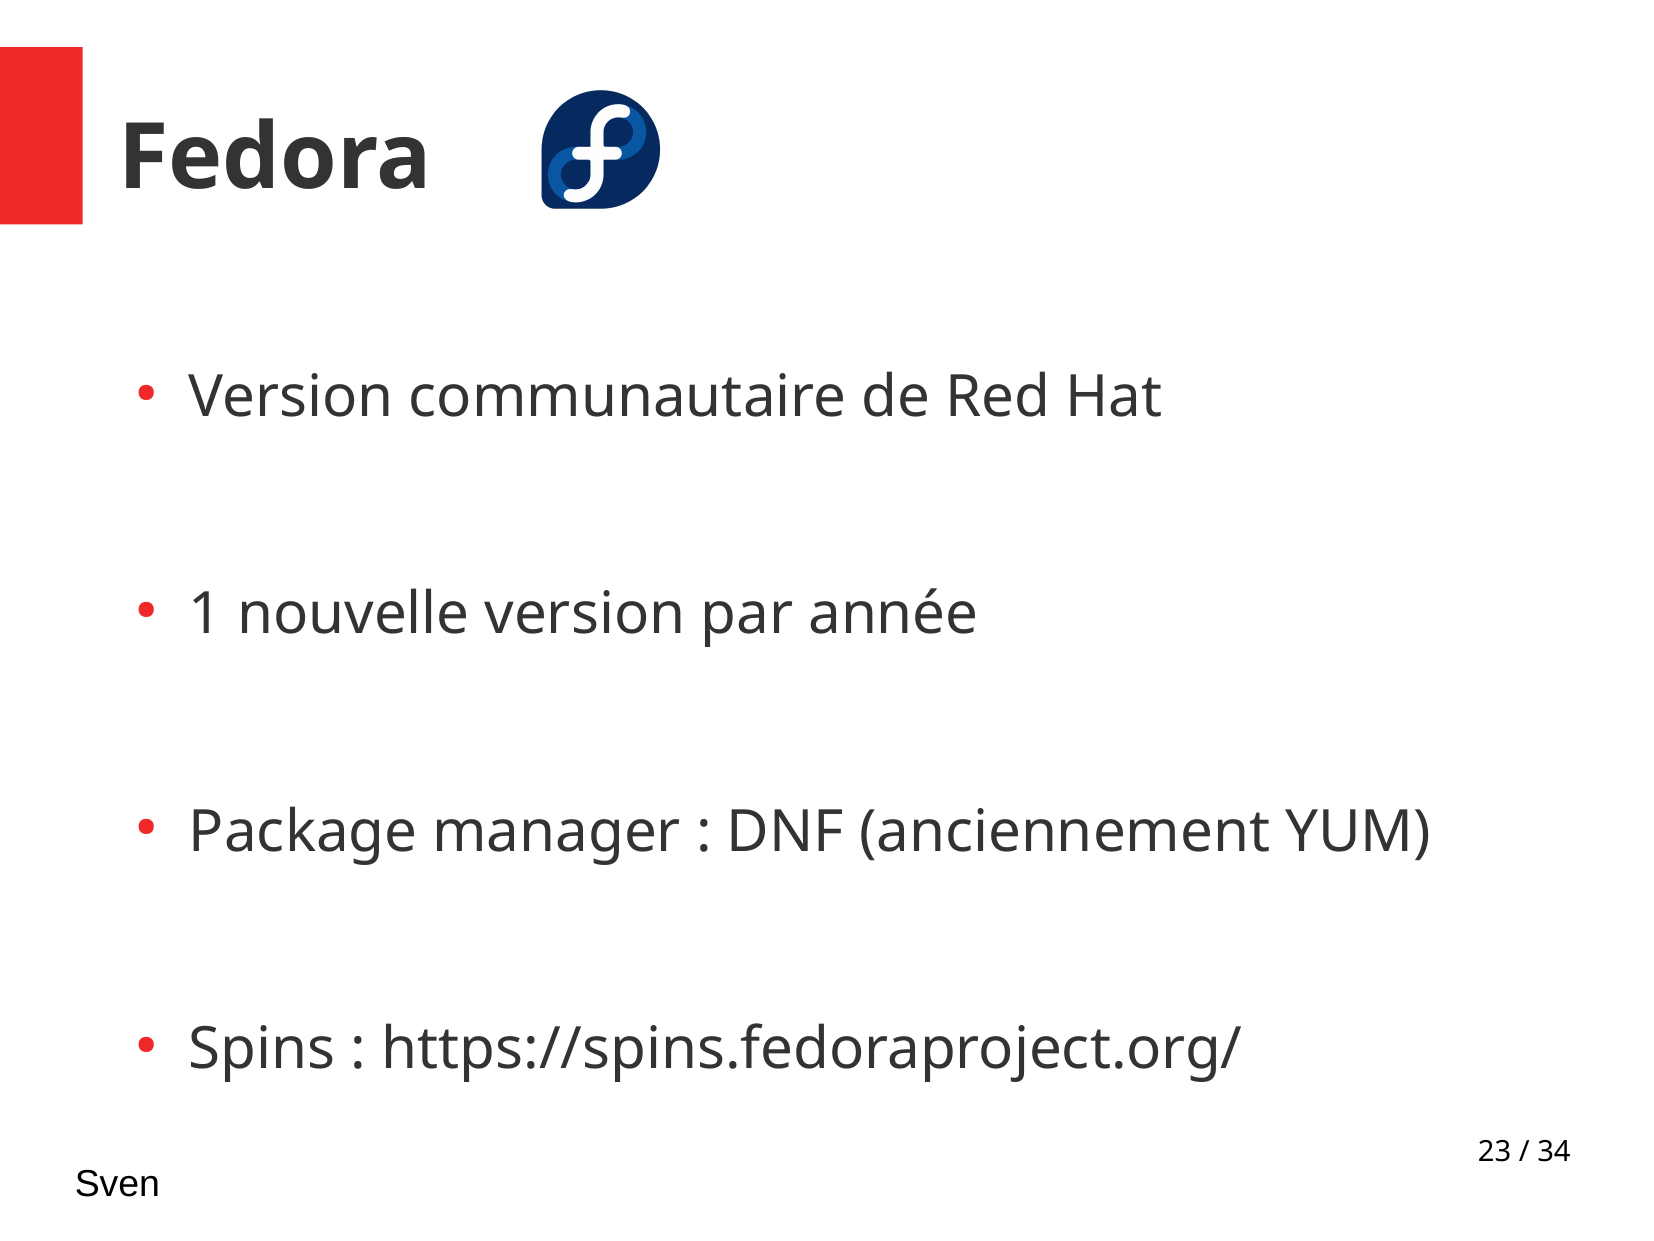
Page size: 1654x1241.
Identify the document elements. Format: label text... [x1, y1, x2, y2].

title Fedora [118, 49, 1571, 257]
picture [540, 89, 661, 211]
text_box Sven [60, 1155, 175, 1212]
list Version communautaire de Red Hat 1 nouvelle version par année Package manager : DNF (anciennement YUM) Spins : https://spins.fedoraproject.org/ [118, 354, 1536, 1074]
